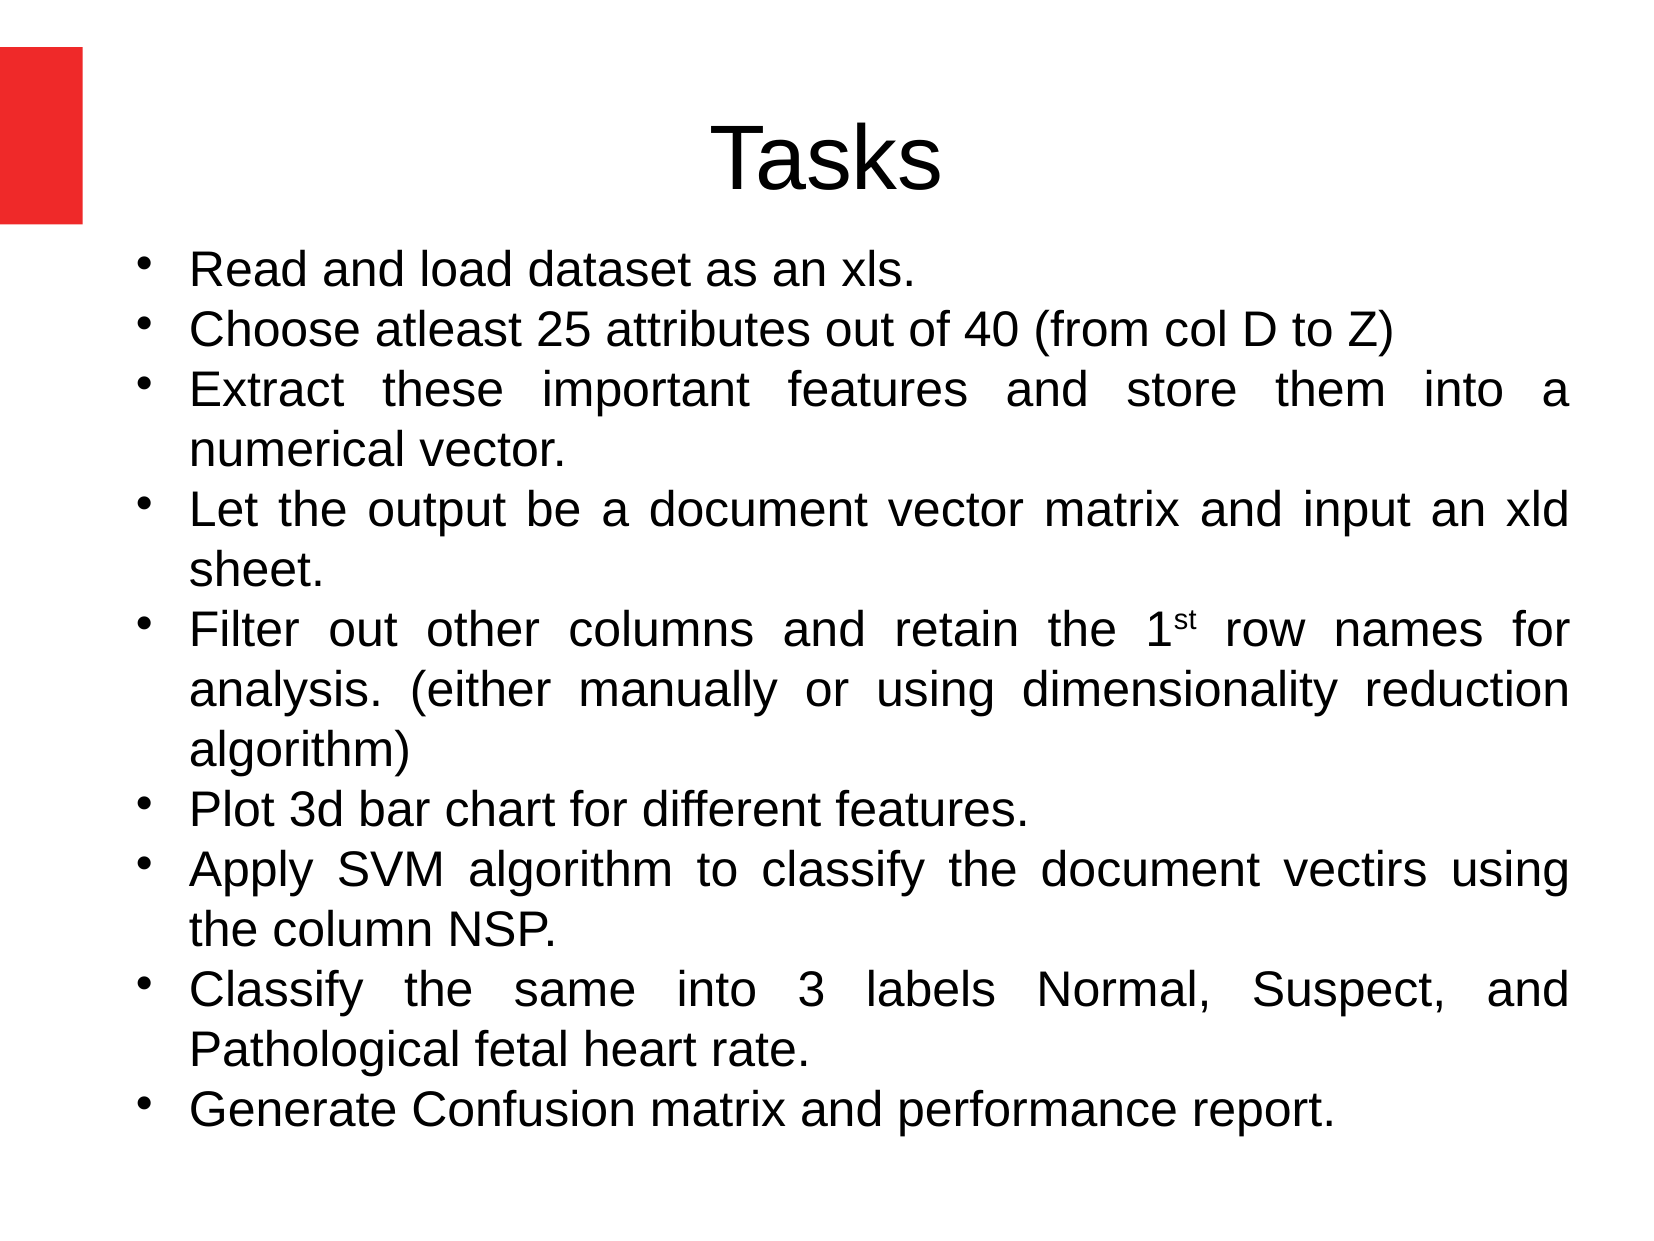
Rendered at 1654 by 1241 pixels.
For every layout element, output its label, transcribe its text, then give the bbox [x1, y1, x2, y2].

text_box Tasks [82, 49, 1571, 257]
text_box Read and load dataset as an xls. Choose atleast 25 attributes out of 40 (from col D to Z) Extract these important features and store them into a numerical vector. Let the output be a document vector matrix and input an xld sheet. Filter out other columns and retain the 1st row names for analysis. (either manually or using dimensionality reduction algorithm) Plot 3d bar chart for different features. Apply SVM algorithm to classify the document vectirs using the column NSP. Classify the same into 3 labels Normal, Suspect, and Pathological fetal heart rate. Generate Confusion matrix and performance report. [118, 236, 1571, 956]
